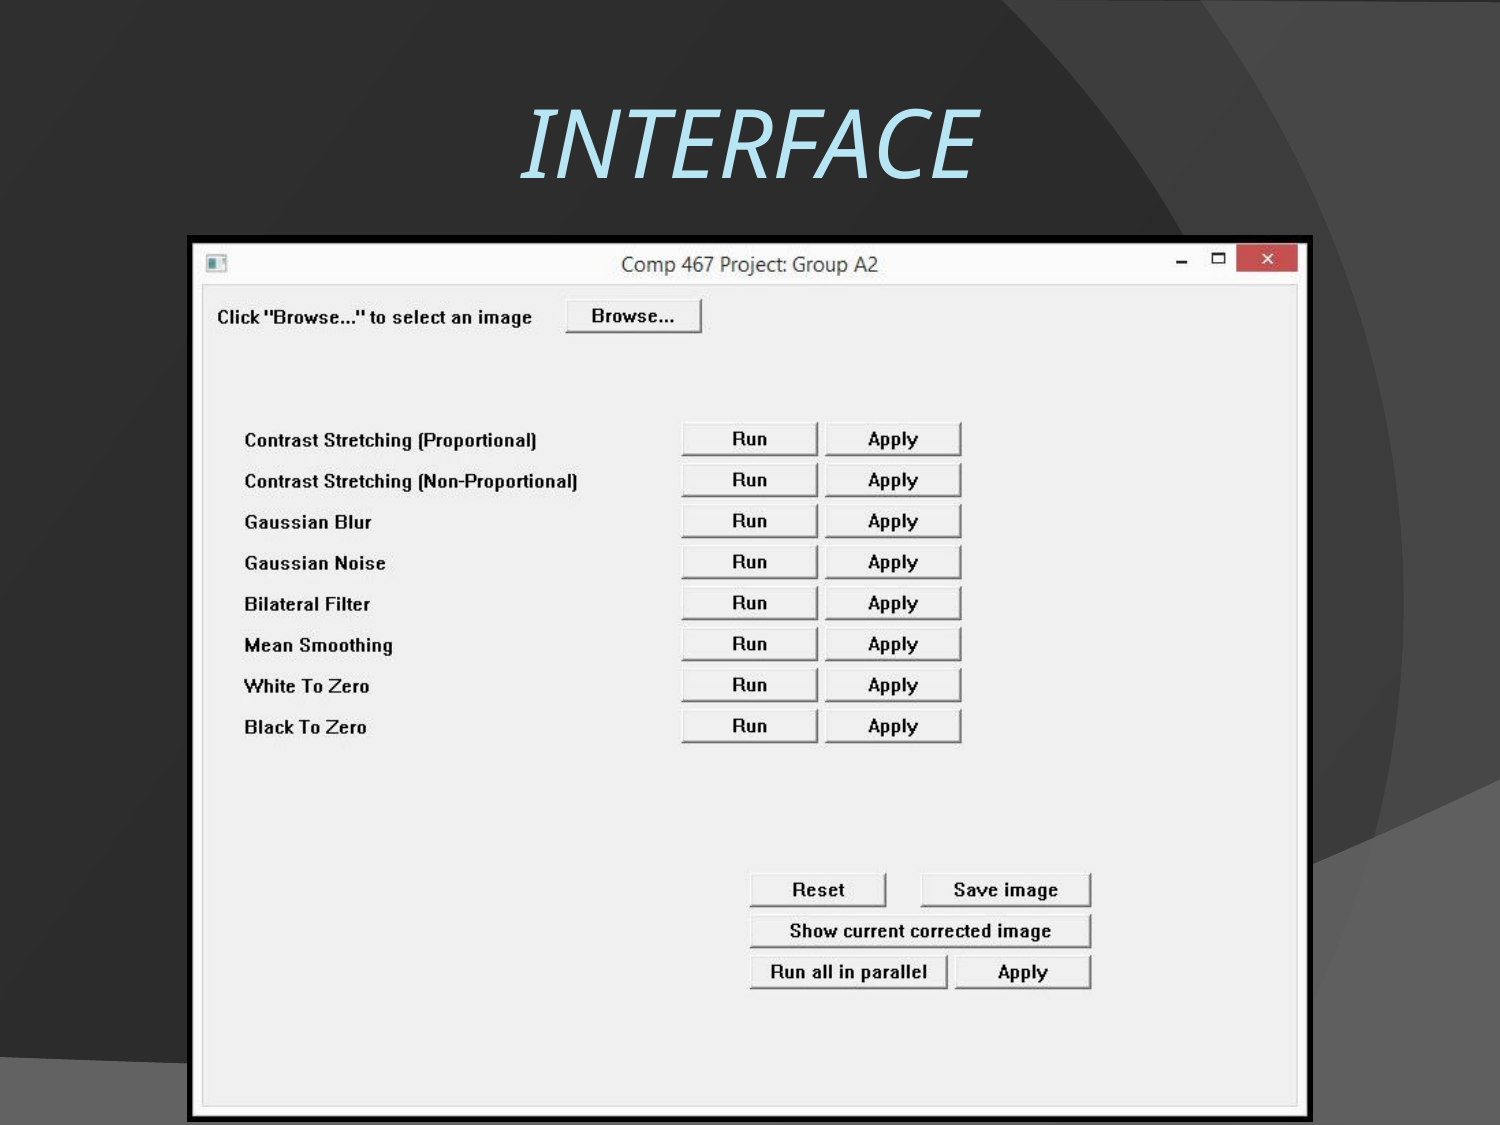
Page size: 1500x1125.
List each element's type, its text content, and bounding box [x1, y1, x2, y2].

text_box Interface [112, 67, 1388, 201]
picture [187, 235, 1313, 1122]
